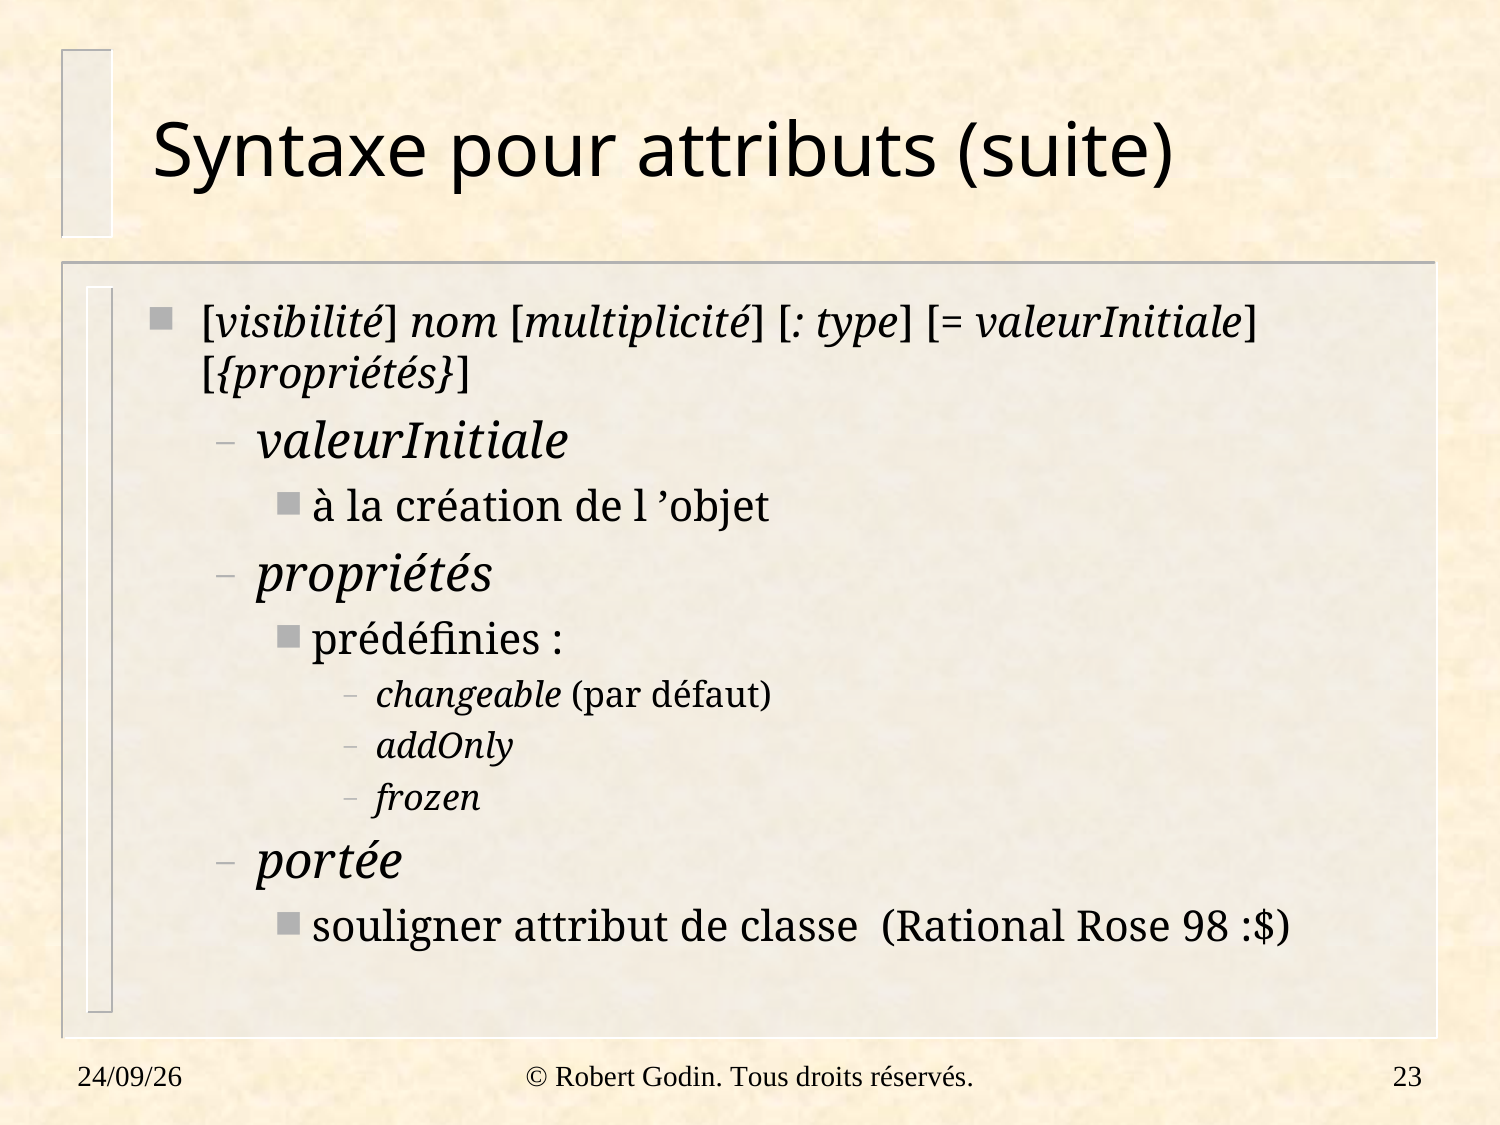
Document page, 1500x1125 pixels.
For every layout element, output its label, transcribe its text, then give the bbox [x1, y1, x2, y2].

title Syntaxe pour attributs (suite) [137, 56, 1413, 238]
picture [0, 0, 1500, 1125]
text_box © Robert Godin. Tous droits réservés. [512, 1037, 988, 1113]
text_box <number> [1125, 1037, 1438, 1113]
list [visibilité] nom [multiplicité] [: type] [= valeurInitiale] [{propriétés}] valeurInitiale à la création de l ’objet propriétés prédéfinies : changeable (par défaut) addOnly frozen portée souligner attribut de classe (Rational Rose 98 :$) [137, 287, 1413, 963]
text_box 31/05/21 [62, 1037, 376, 1113]
